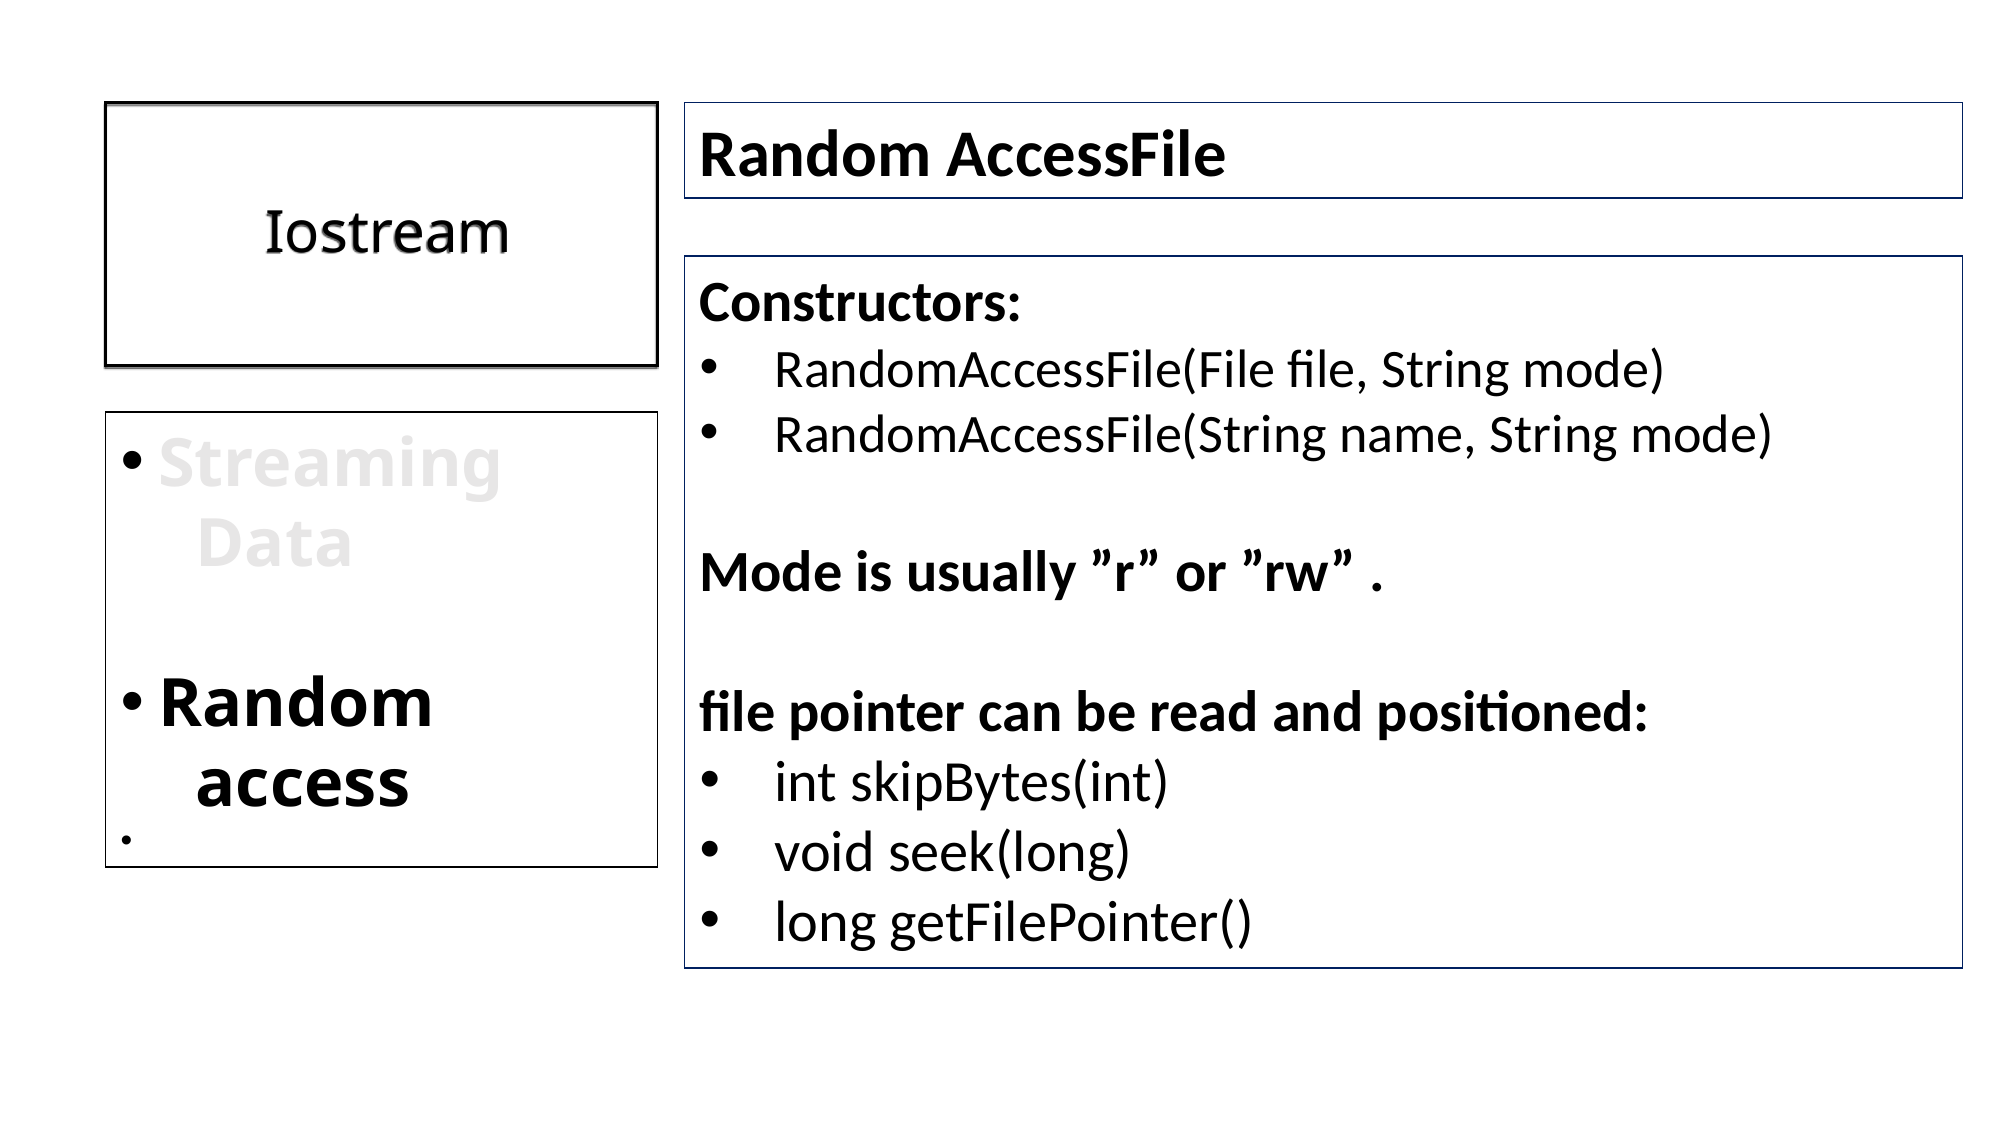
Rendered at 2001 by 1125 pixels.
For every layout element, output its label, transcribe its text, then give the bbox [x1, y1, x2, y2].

title Iostream [105, 102, 658, 366]
text_box Constructors: RandomAccessFile(File file, String mode) RandomAccessFile(String name, String mode) Mode is usually ”r” or ”rw” . file pointer can be read and positioned: int skipBytes(int) void seek(long) long getFilePointer() [684, 255, 1963, 968]
list Streaming Data Random access [105, 490, 658, 789]
text_box Random AccessFile [684, 102, 1963, 199]
